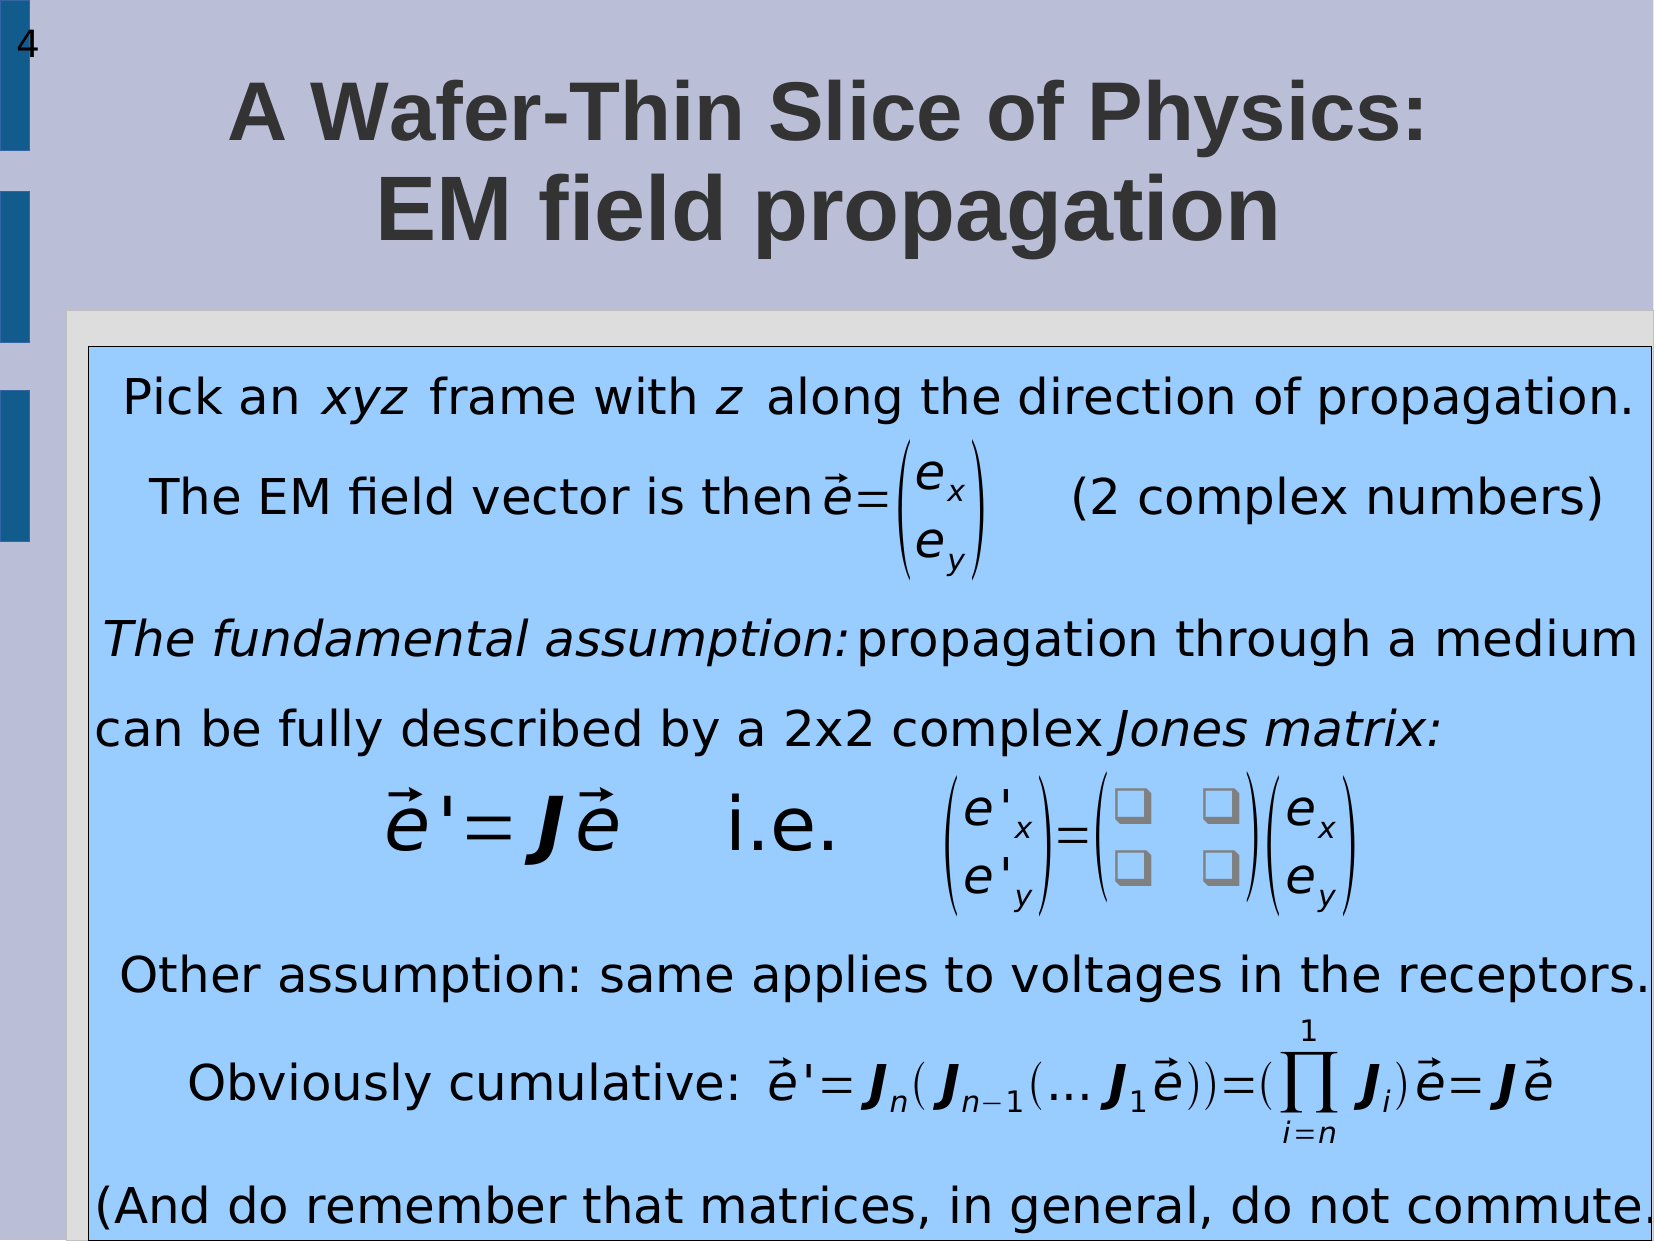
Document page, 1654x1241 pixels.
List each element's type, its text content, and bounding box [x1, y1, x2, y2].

chart [88, 346, 1652, 1241]
text_box <number> [3, 15, 238, 89]
title A Wafer-Thin Slice of Physics: EM field propagation [123, 59, 1536, 267]
